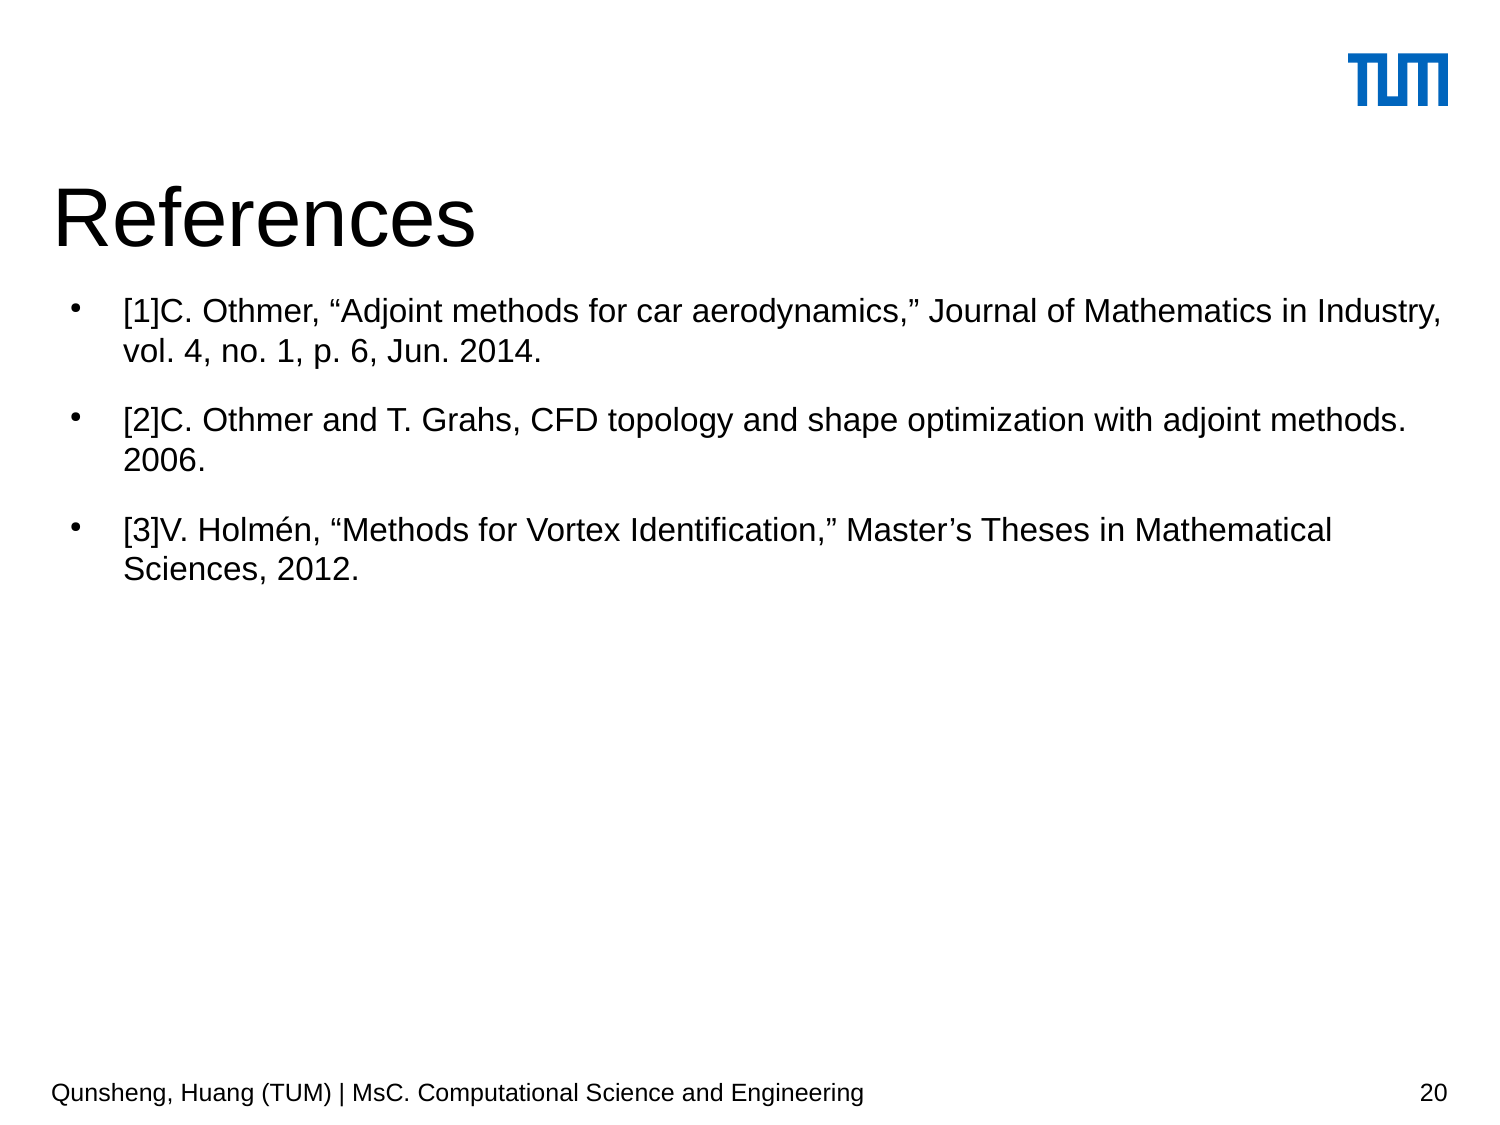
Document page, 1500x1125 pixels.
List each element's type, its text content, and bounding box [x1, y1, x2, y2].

slide_number <number> [1111, 1061, 1448, 1122]
list [1]C. Othmer, “Adjoint methods for car aerodynamics,” Journal of Mathematics in Industry, vol. 4, no. 1, p. 6, Jun. 2014. [2]C. Othmer and T. Grahs, CFD topology and shape optimization with adjoint methods. 2006. [3]V. Holmén, “Methods for Vortex Identification,” Master’s Theses in Mathematical Sciences, 2012. [52, 289, 1449, 1060]
title References [52, 163, 1449, 231]
